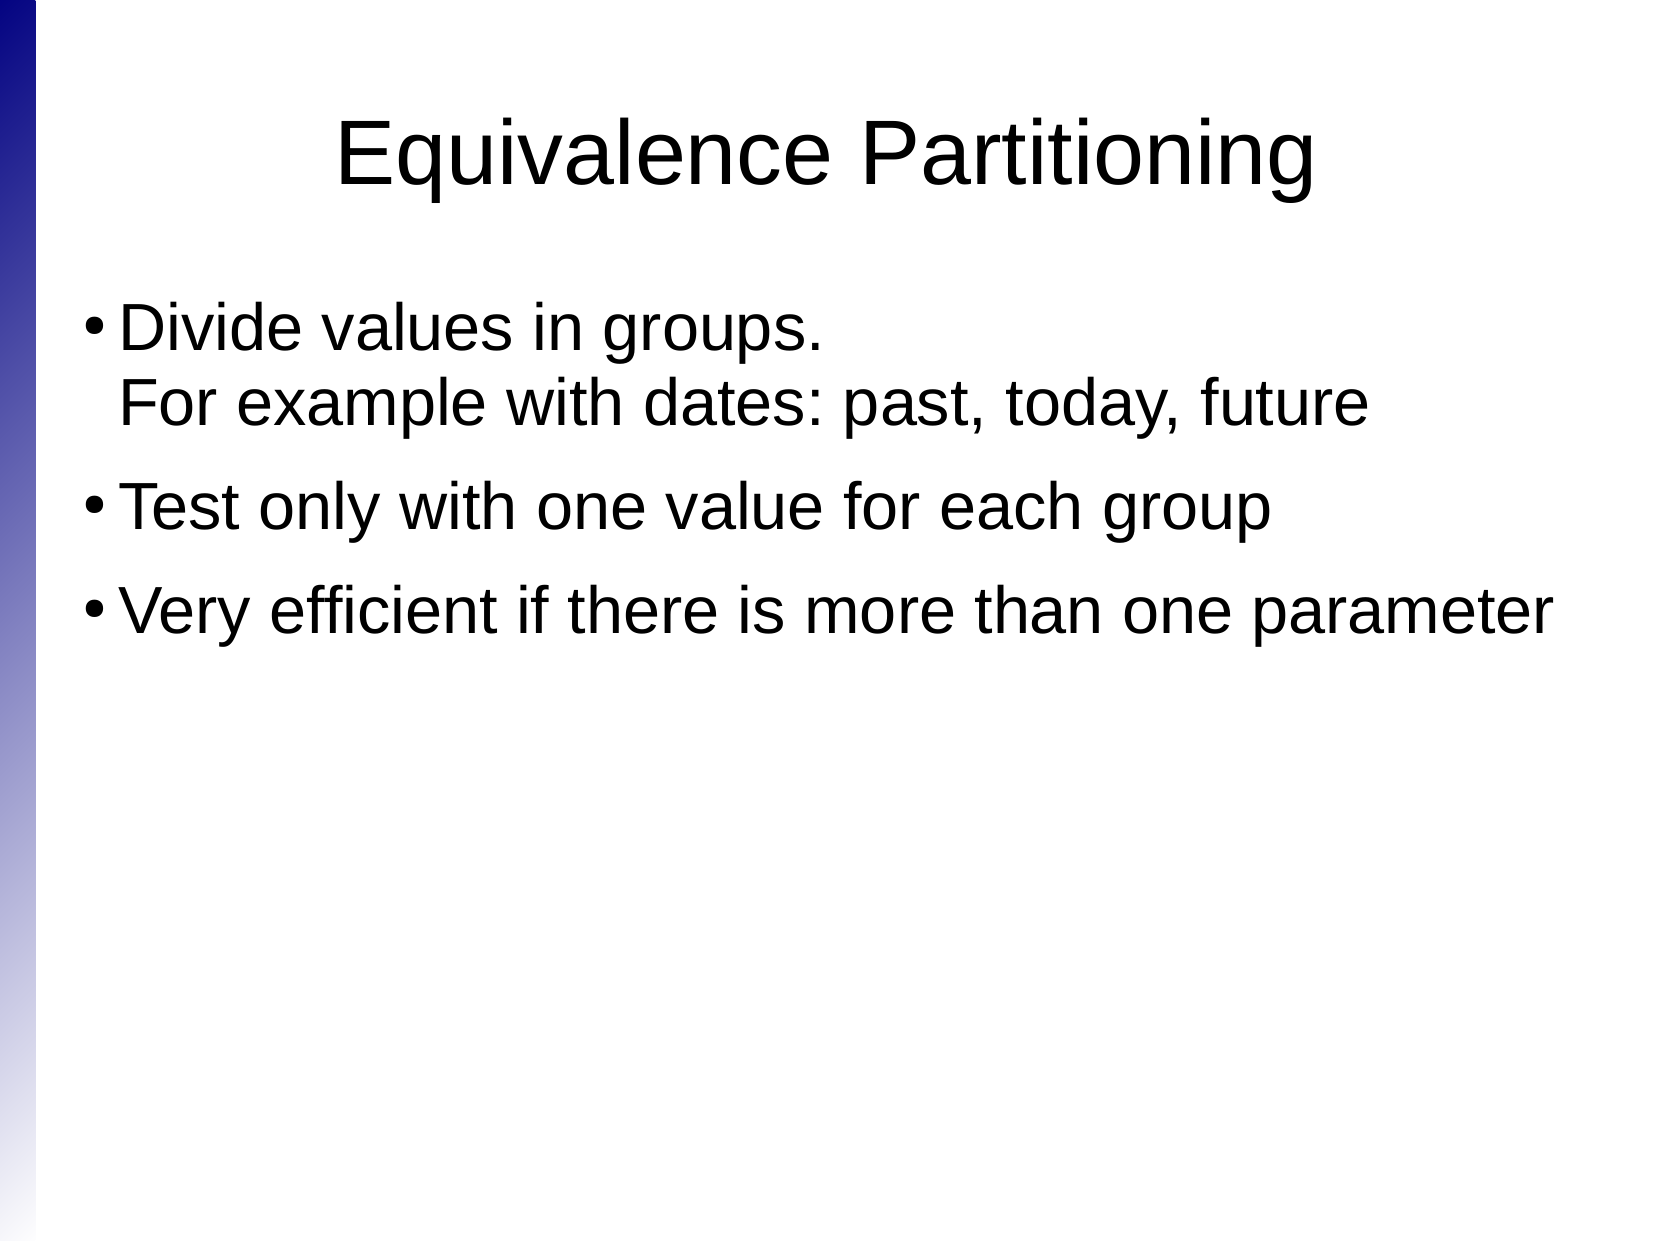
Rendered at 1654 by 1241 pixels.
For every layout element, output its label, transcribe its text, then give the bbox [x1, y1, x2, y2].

title Equivalence Partitioning [82, 49, 1571, 257]
list Divide values in groups. For example with dates: past, today, future Test only with one value for each group Very efficient if there is more than one parameter [82, 290, 1571, 1109]
